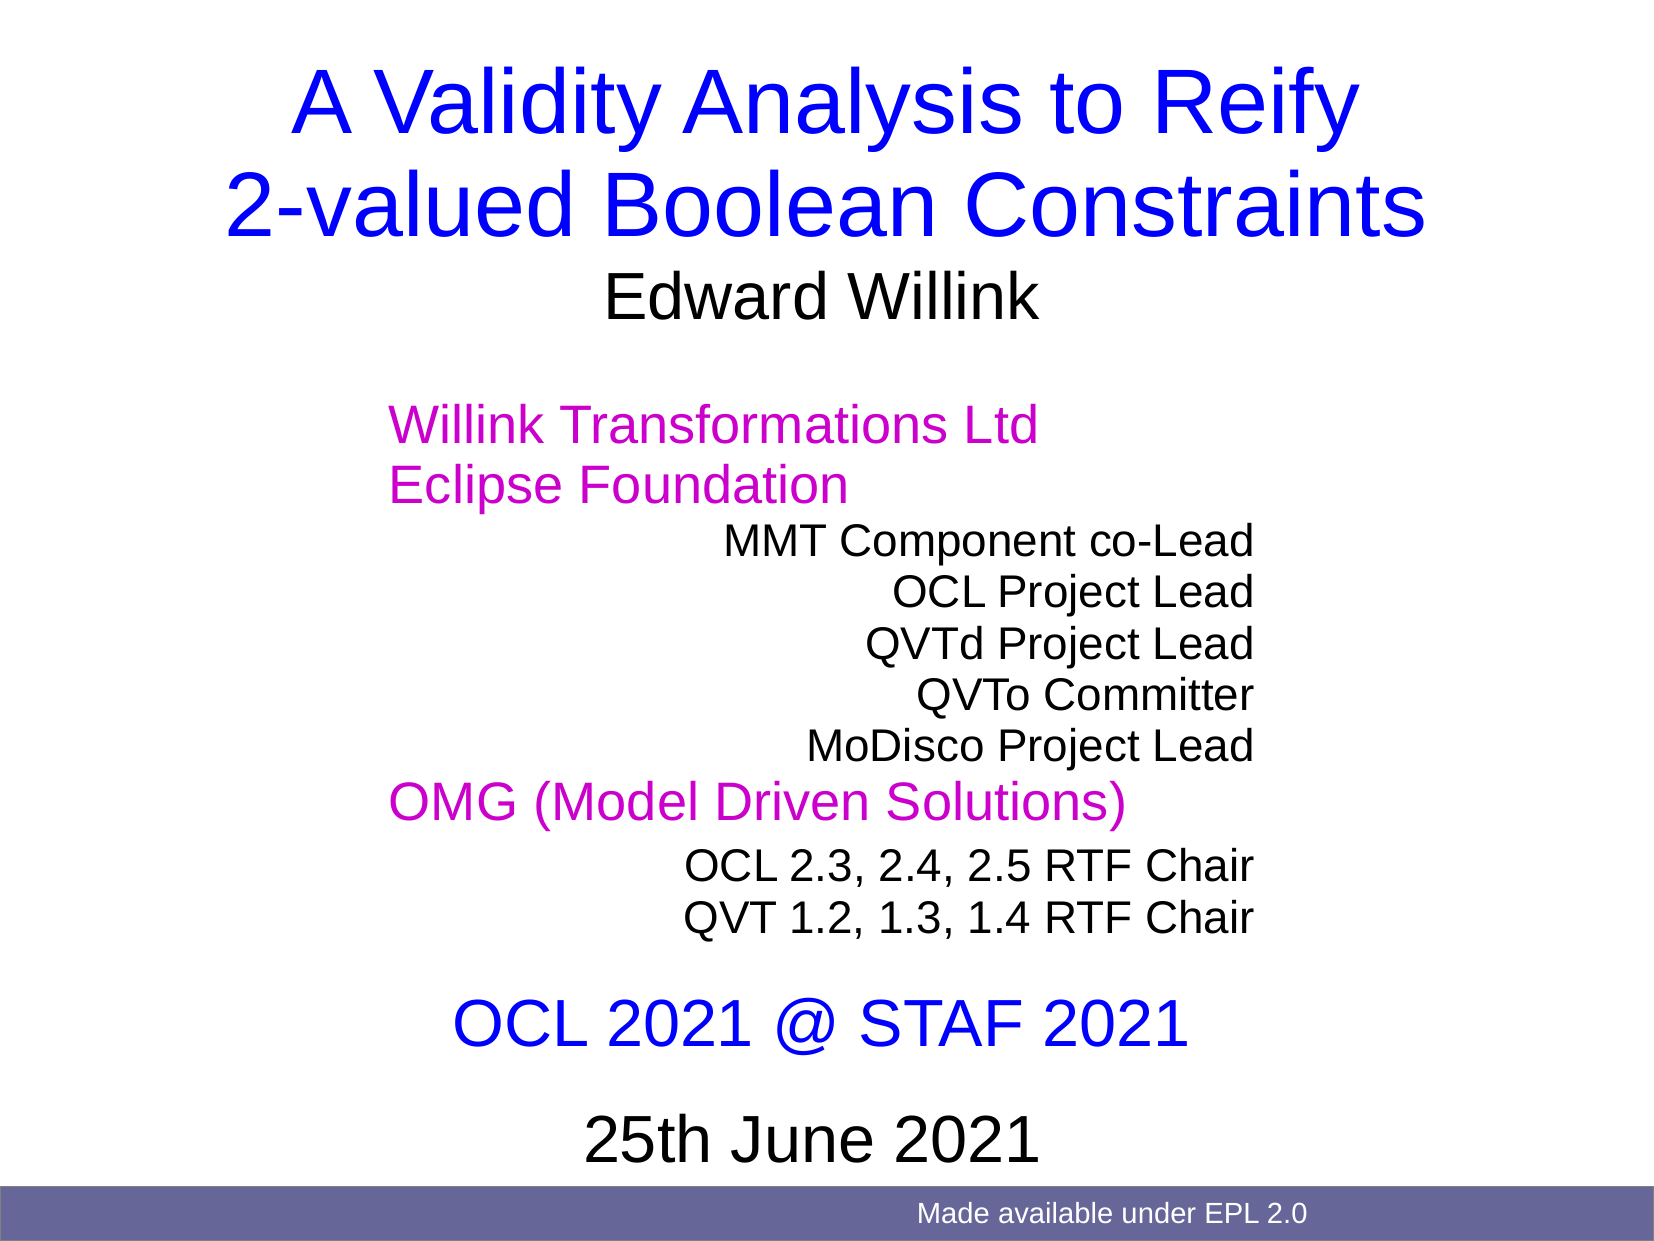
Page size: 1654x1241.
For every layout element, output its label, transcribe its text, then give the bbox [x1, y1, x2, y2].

title A Validity Analysis to Reify 2-valued Boolean Constraints [82, 50, 1571, 256]
subtitle Edward Willink Willink Transformations Ltd Eclipse Foundation MMT Component co-Lead OCL Project Lead QVTd Project Lead QVTo Committer MoDisco Project Lead OMG (Model Driven Solutions) OCL 2.3, 2.4, 2.5 RTF Chair QVT 1.2, 1.3, 1.4 RTF Chair OCL 2021 @ STAF 2021 25th June 2021 [388, 250, 1255, 1186]
